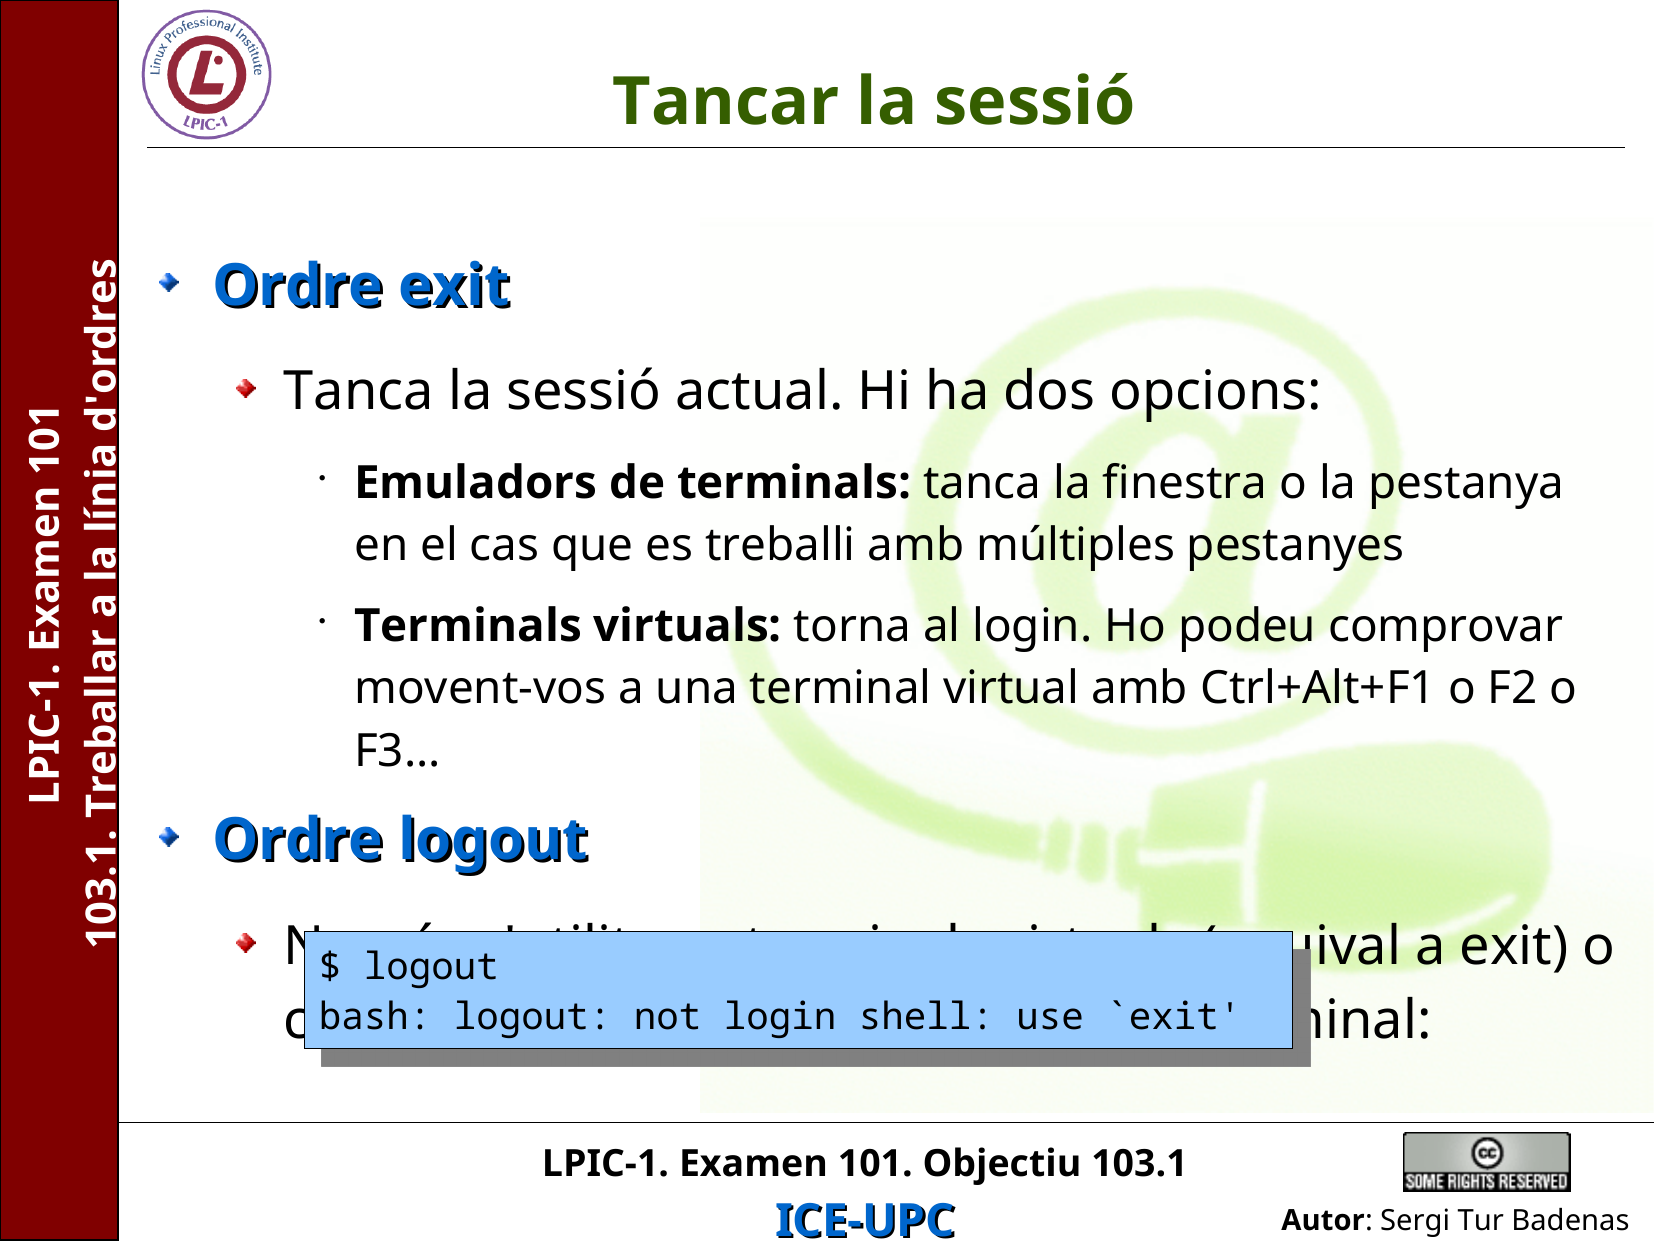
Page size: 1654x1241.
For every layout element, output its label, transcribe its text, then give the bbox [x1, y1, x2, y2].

list Ordre exit Tanca la sessió actual. Hi ha dos opcions: Emuladors de terminals: tanca la finestra o la pestanya en el cas que es treballi amb múltiples pestanyes Terminals virtuals: torna al login. Ho podeu comprovar movent-vos a una terminal virtual amb Ctrl+Alt+F1 o F2 o F3... Ordre logout Només s'utilitza a terminals virtuals (equival a exit) o consoles remotes. En emuladors de terminal: [141, 242, 1630, 1078]
text_box $ logout bash: logout: not login shell: use `exit' [304, 931, 1293, 1037]
picture [135, 5, 277, 56]
picture [1403, 1132, 1571, 1192]
title Tancar la sessió [129, 56, 1619, 141]
picture [700, 217, 1654, 1113]
